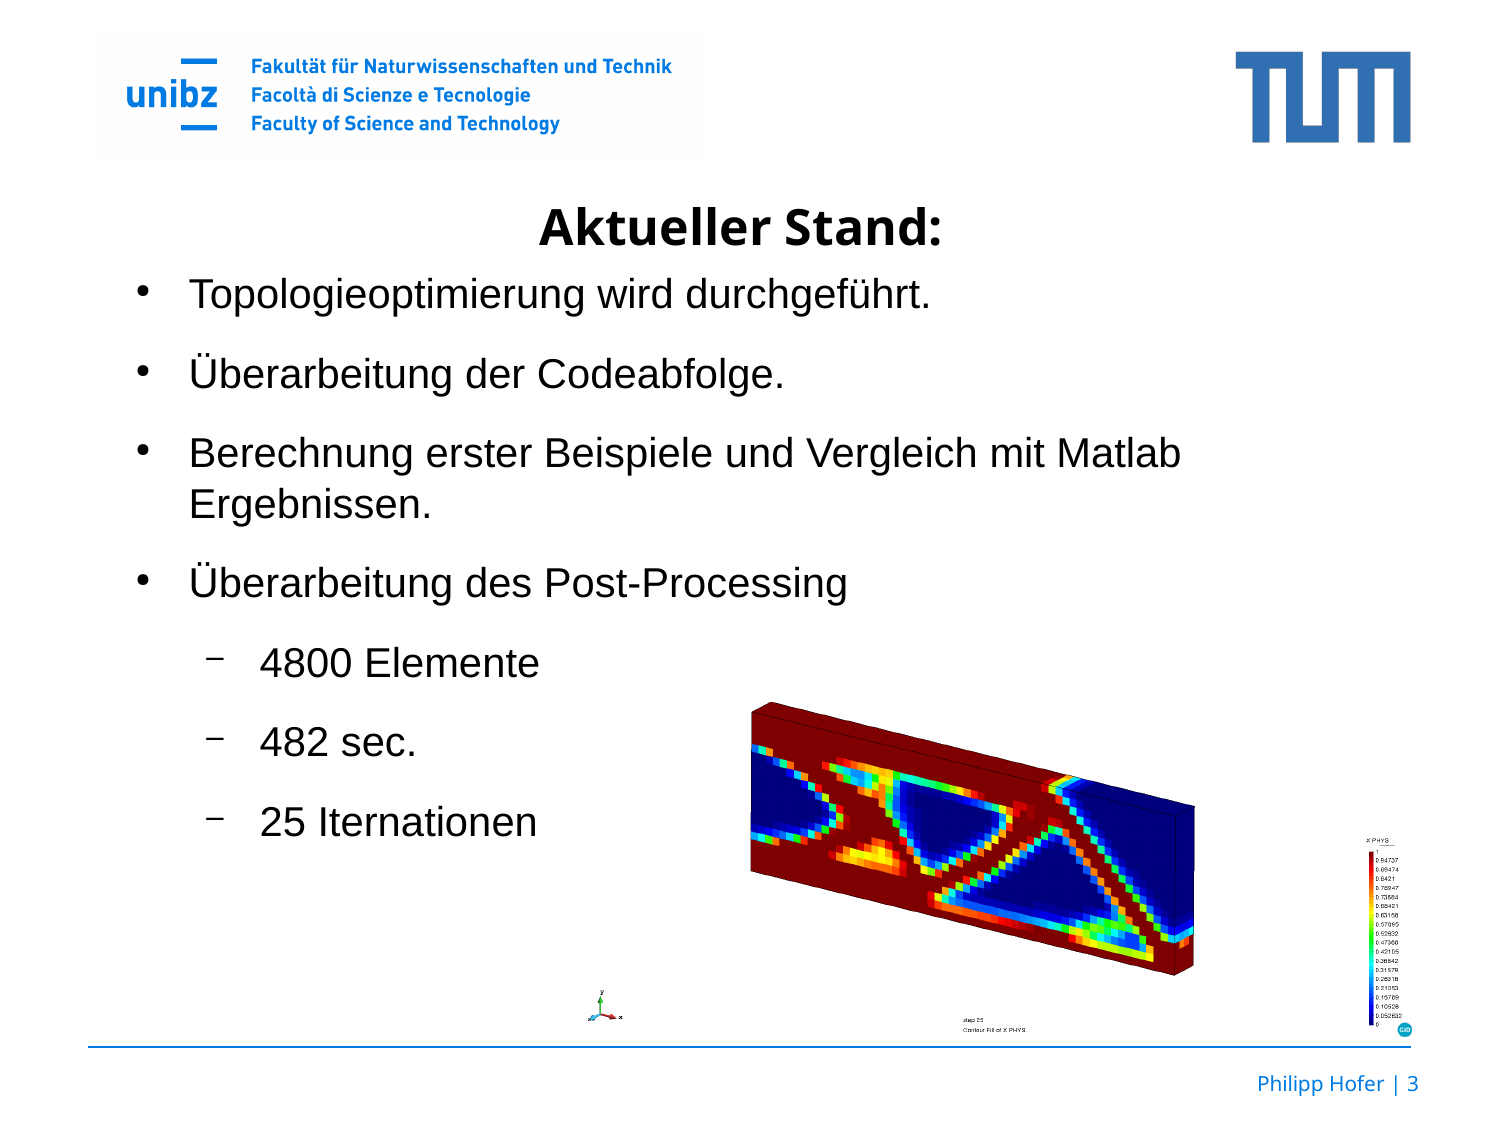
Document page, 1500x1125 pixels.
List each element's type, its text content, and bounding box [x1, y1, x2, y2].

picture [577, 625, 1412, 1037]
picture [97, 28, 703, 164]
text_box Topologieoptimierung wird durchgeführt. Überarbeitung der Codeabfolge. Berechnung erster Beispiele und Vergleich mit Matlab Ergebnissen. Überarbeitung des Post-Processing 4800 Elemente 482 sec. 25 Iternationen [103, 259, 1335, 996]
picture [1145, 0, 1500, 233]
text_box Aktueller Stand: [103, 137, 1397, 300]
